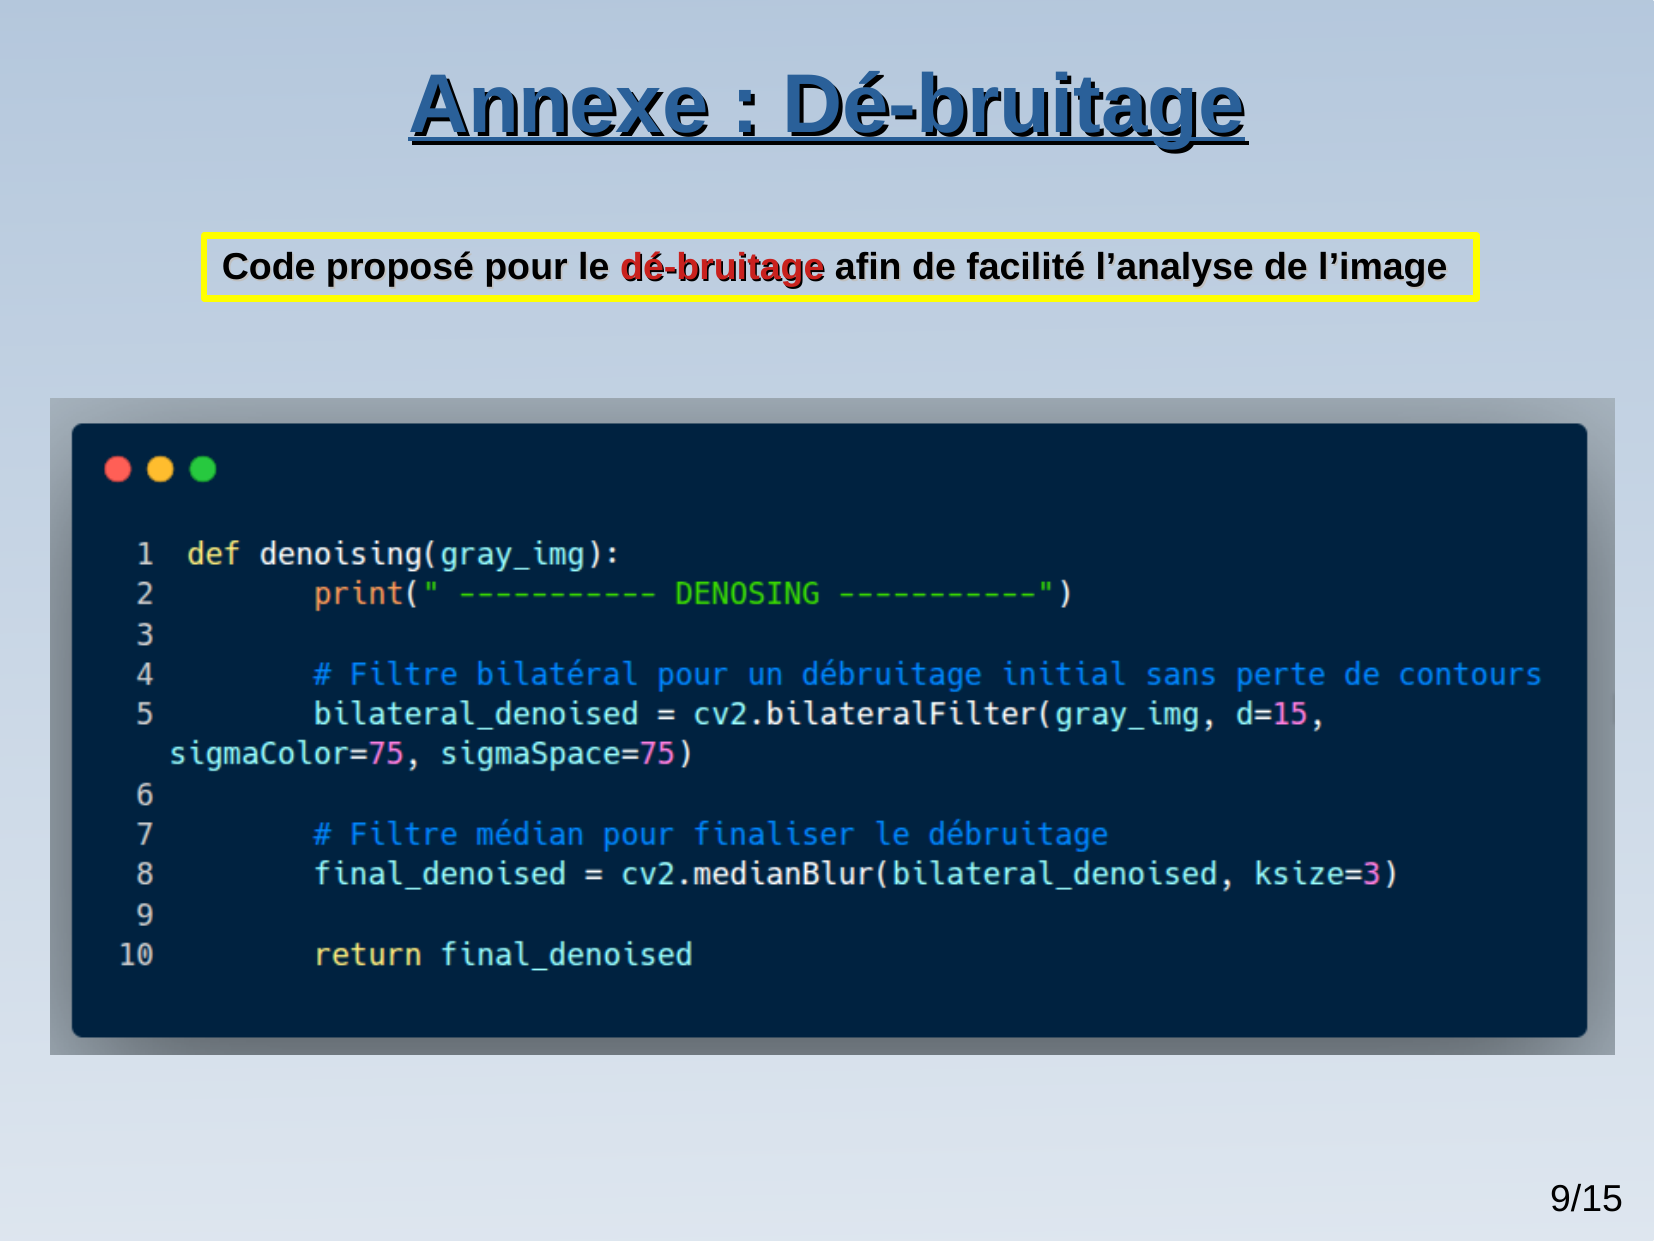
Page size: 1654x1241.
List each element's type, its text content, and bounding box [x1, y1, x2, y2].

title Annexe : Dé-bruitage [82, 0, 1571, 207]
picture [50, 398, 1615, 1055]
text_box Code proposé pour le dé-bruitage afin de facilité l’analyse de l’image [203, 235, 1476, 299]
